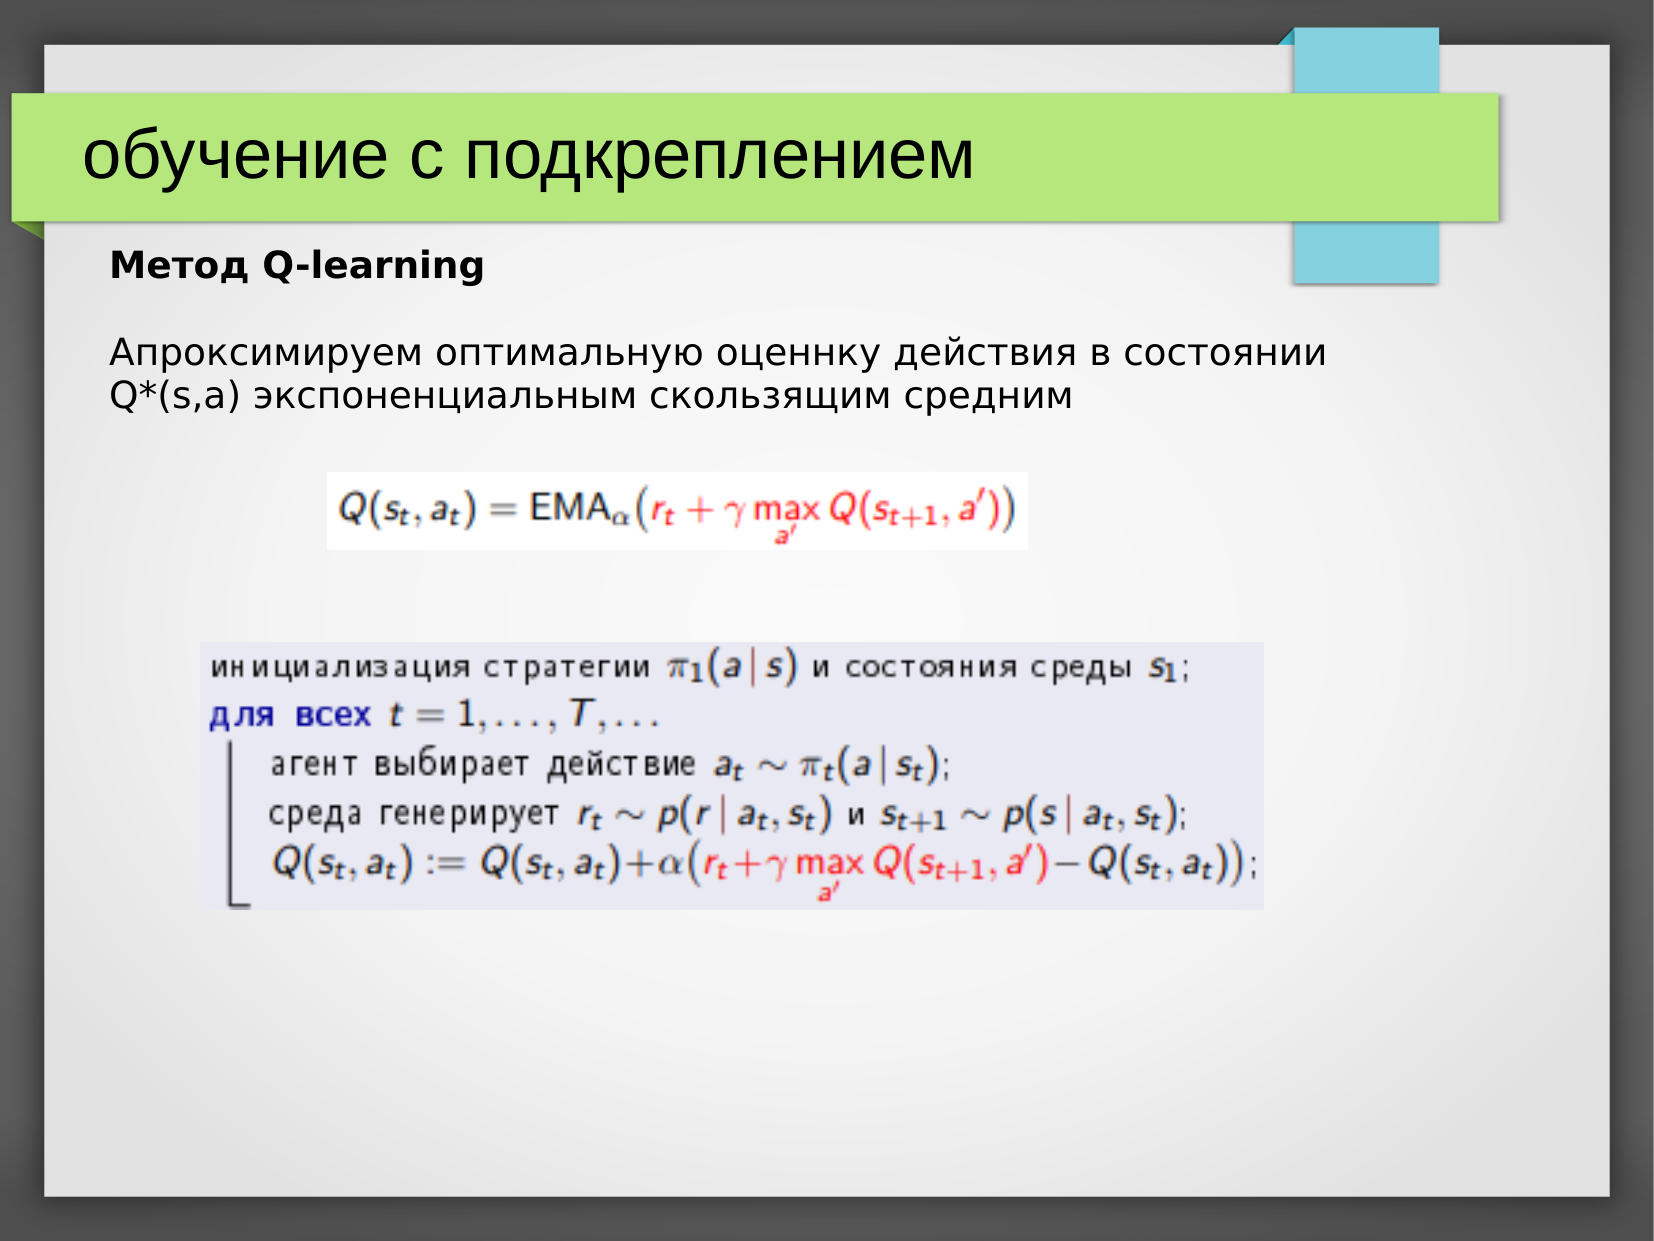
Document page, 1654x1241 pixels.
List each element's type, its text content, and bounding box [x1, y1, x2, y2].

title обучение с подкреплением [82, 94, 1264, 213]
picture [0, 0, 1654, 1241]
text_box Метод Q-learning Апроксимируем оптимальную оценнку действия в состоянии Q*(s,a) экспоненциальным скользящим средним [94, 236, 1359, 426]
